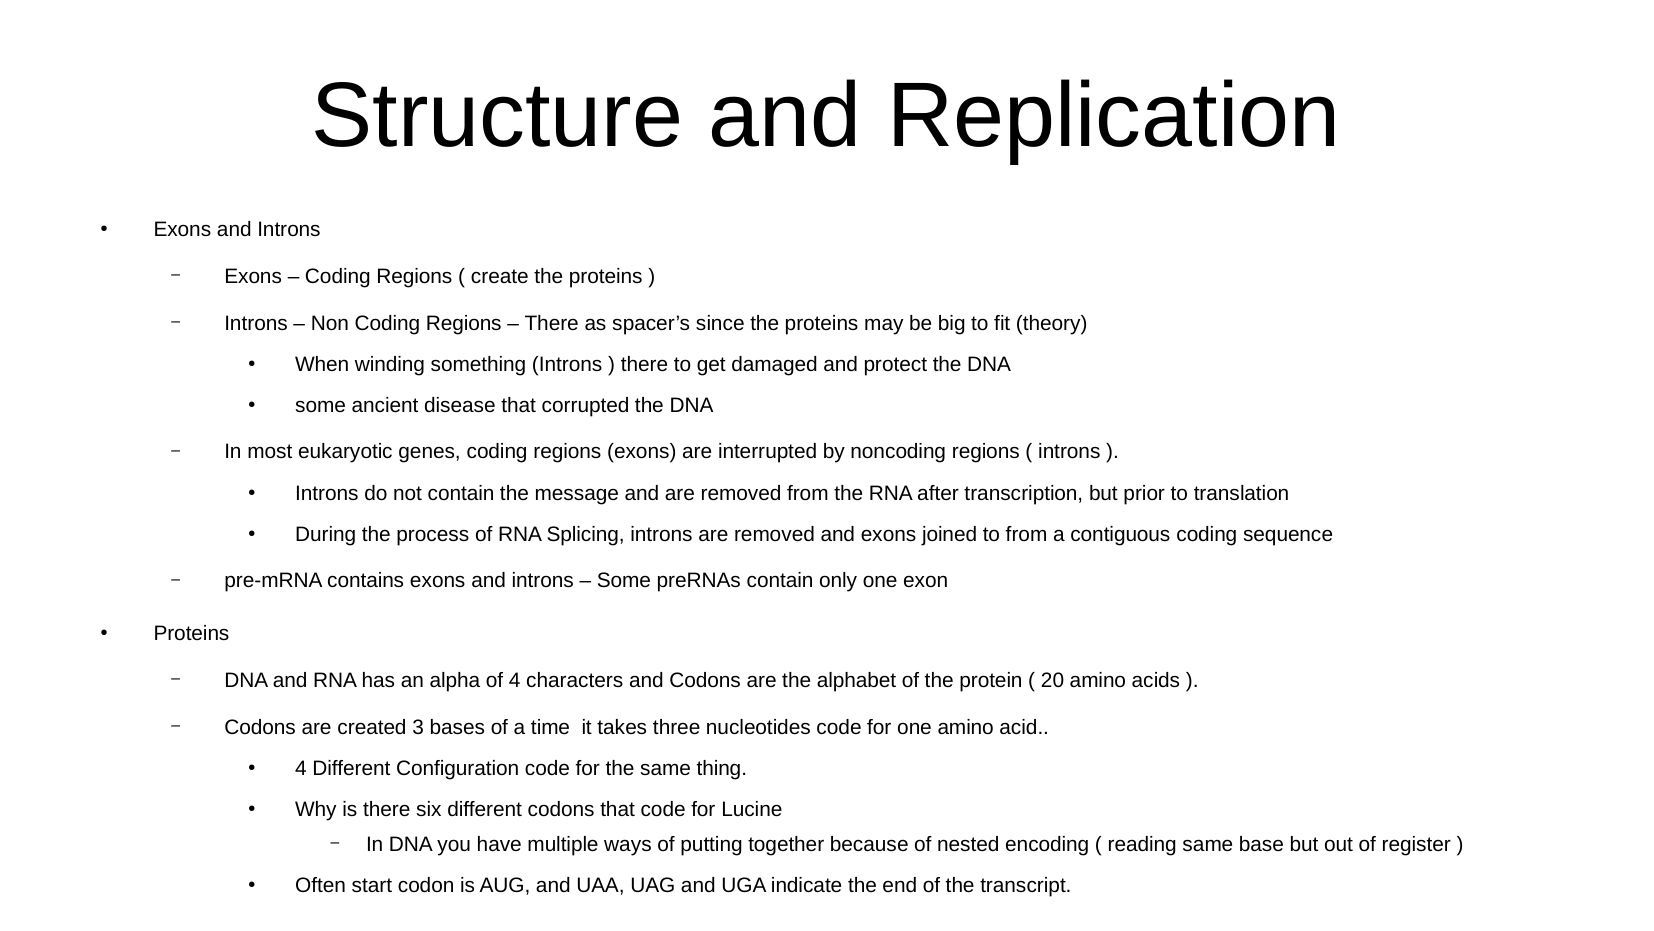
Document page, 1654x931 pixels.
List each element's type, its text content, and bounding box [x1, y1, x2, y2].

list Exons and Introns Exons – Coding Regions ( create the proteins ) Introns – Non Coding Regions – There as spacer’s since the proteins may be big to fit (theory) When winding something (Introns ) there to get damaged and protect the DNA some ancient disease that corrupted the DNA In most eukaryotic genes, coding regions (exons) are interrupted by noncoding regions ( introns ). Introns do not contain the message and are removed from the RNA after transcription, but prior to translation During the process of RNA Splicing, introns are removed and exons joined to from a contiguous coding sequence pre-mRNA contains exons and introns – Some preRNAs contain only one exon Proteins DNA and RNA has an alpha of 4 characters and Codons are the alphabet of the protein ( 20 amino acids ). Codons are created 3 bases of a time it takes three nucleotides code for one amino acid.. 4 Different Configuration code for the same thing. Why is there six different codons that code for Lucine In DNA you have multiple ways of putting together because of nested encoding ( reading same base but out of register ) Often start codon is AUG, and UAA, UAG and UGA indicate the end of the transcript. [82, 217, 1636, 916]
title Structure and Replication [82, 37, 1571, 193]
